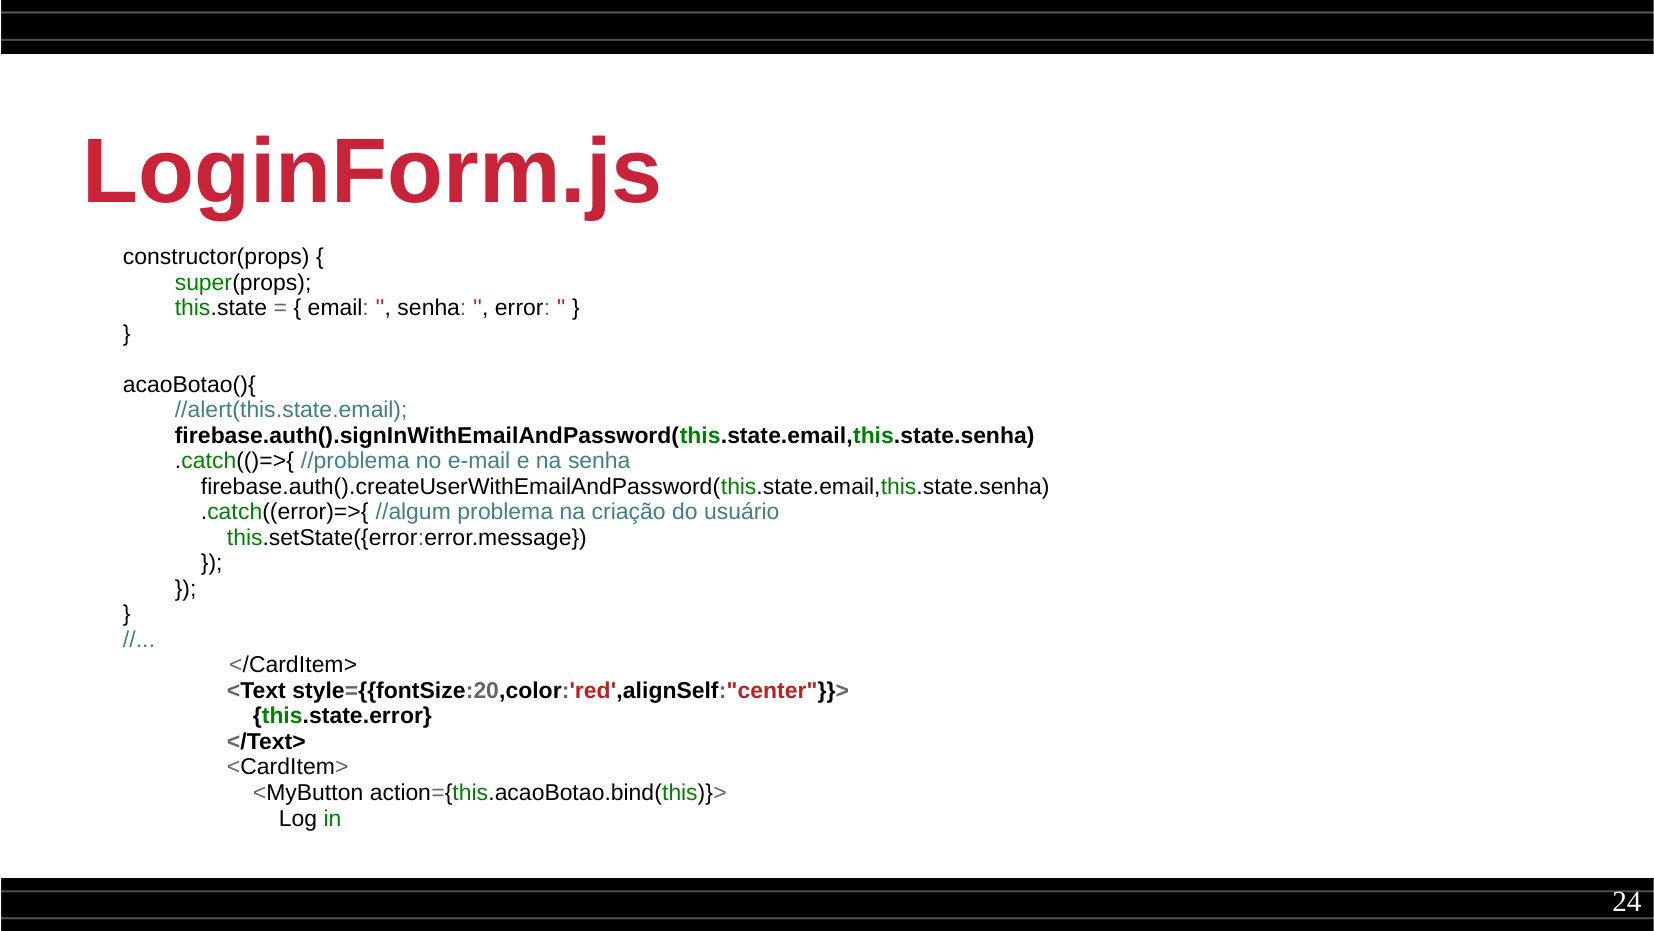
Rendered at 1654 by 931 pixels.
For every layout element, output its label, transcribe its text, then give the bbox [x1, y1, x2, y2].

picture [1, 878, 1654, 931]
text_box constructor(props) { super(props); this.state = { email: '', senha: '', error: '' } } acaoBotao(){ //alert(this.state.email); firebase.auth().signInWithEmailAndPassword(this.state.email,this.state.senha) .catch(()=>{ //problema no e-mail e na senha firebase.auth().createUserWithEmailAndPassword(this.state.email,this.state.senha) .catch((error)=>{ //algum problema na criação do usuário this.setState({error:error.message}) }); }); } //... </CardItem> <Text style={{fontSize:20,color:'red',alignSelf:"center"}}> {this.state.error} </Text> <CardItem> <MyButton action={this.acaoBotao.bind(this)}> Log in [108, 236, 1478, 839]
picture [1, 0, 1654, 54]
title LoginForm.js [82, 92, 1571, 249]
